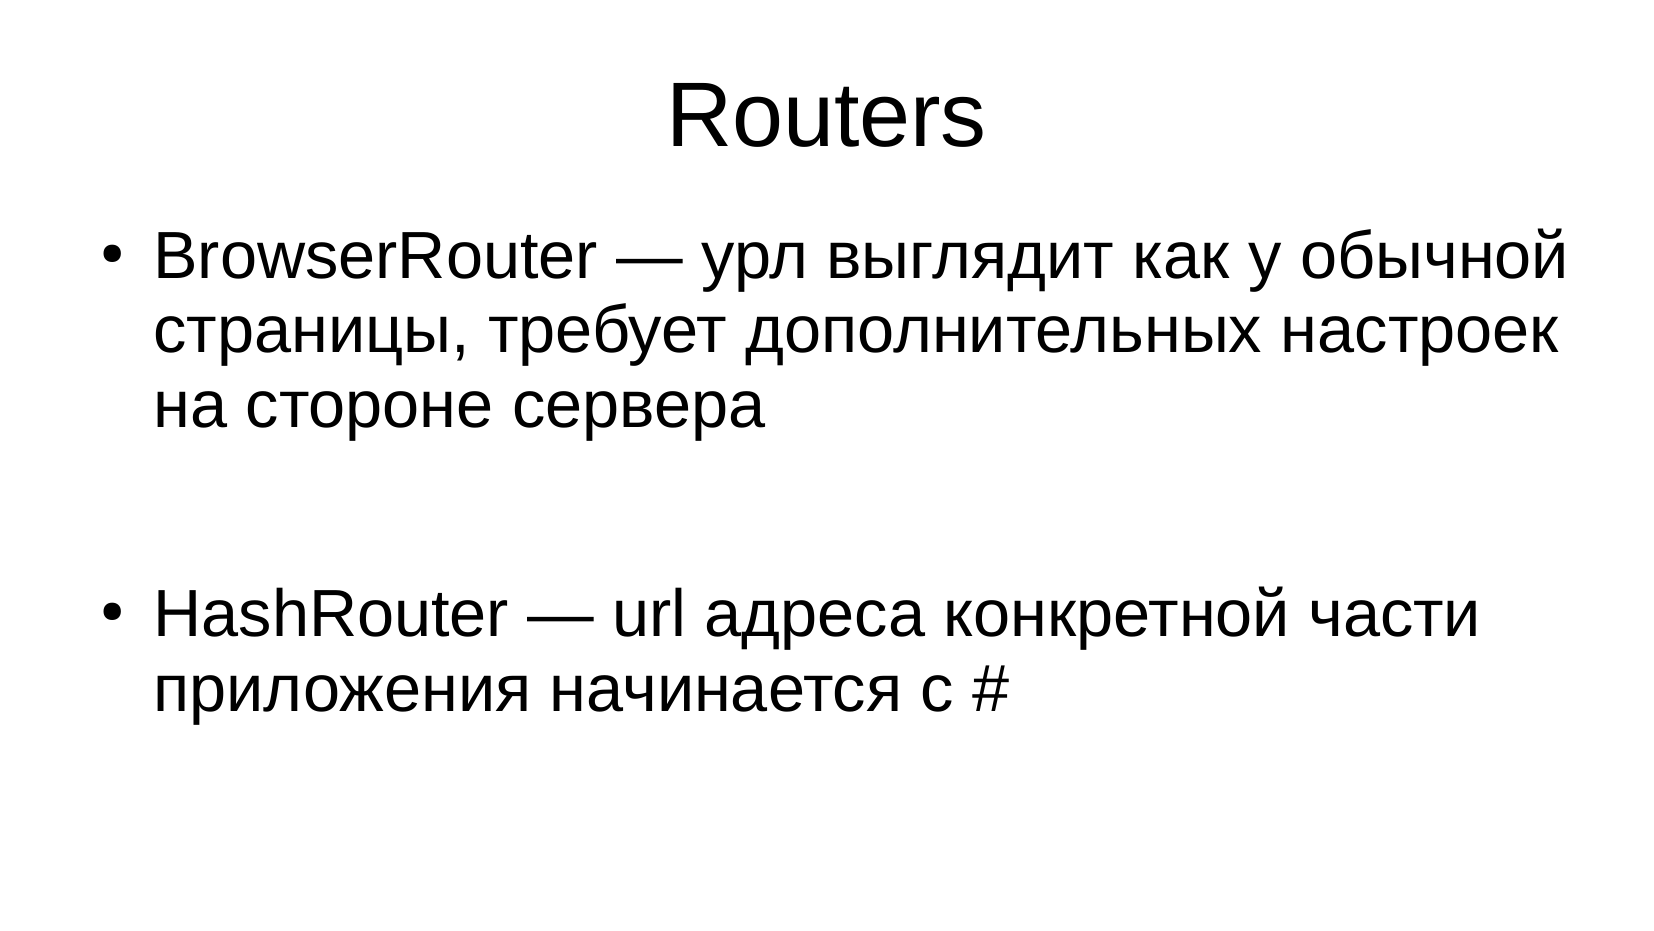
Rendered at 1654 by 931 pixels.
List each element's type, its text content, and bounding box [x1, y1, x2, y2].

title Routers [82, 37, 1571, 193]
list BrowserRouter — урл выглядит как у обычной страницы, требует дополнительных настроек на стороне сервера HashRouter — url адреса конкретной части приложения начинается с # [82, 217, 1571, 758]
